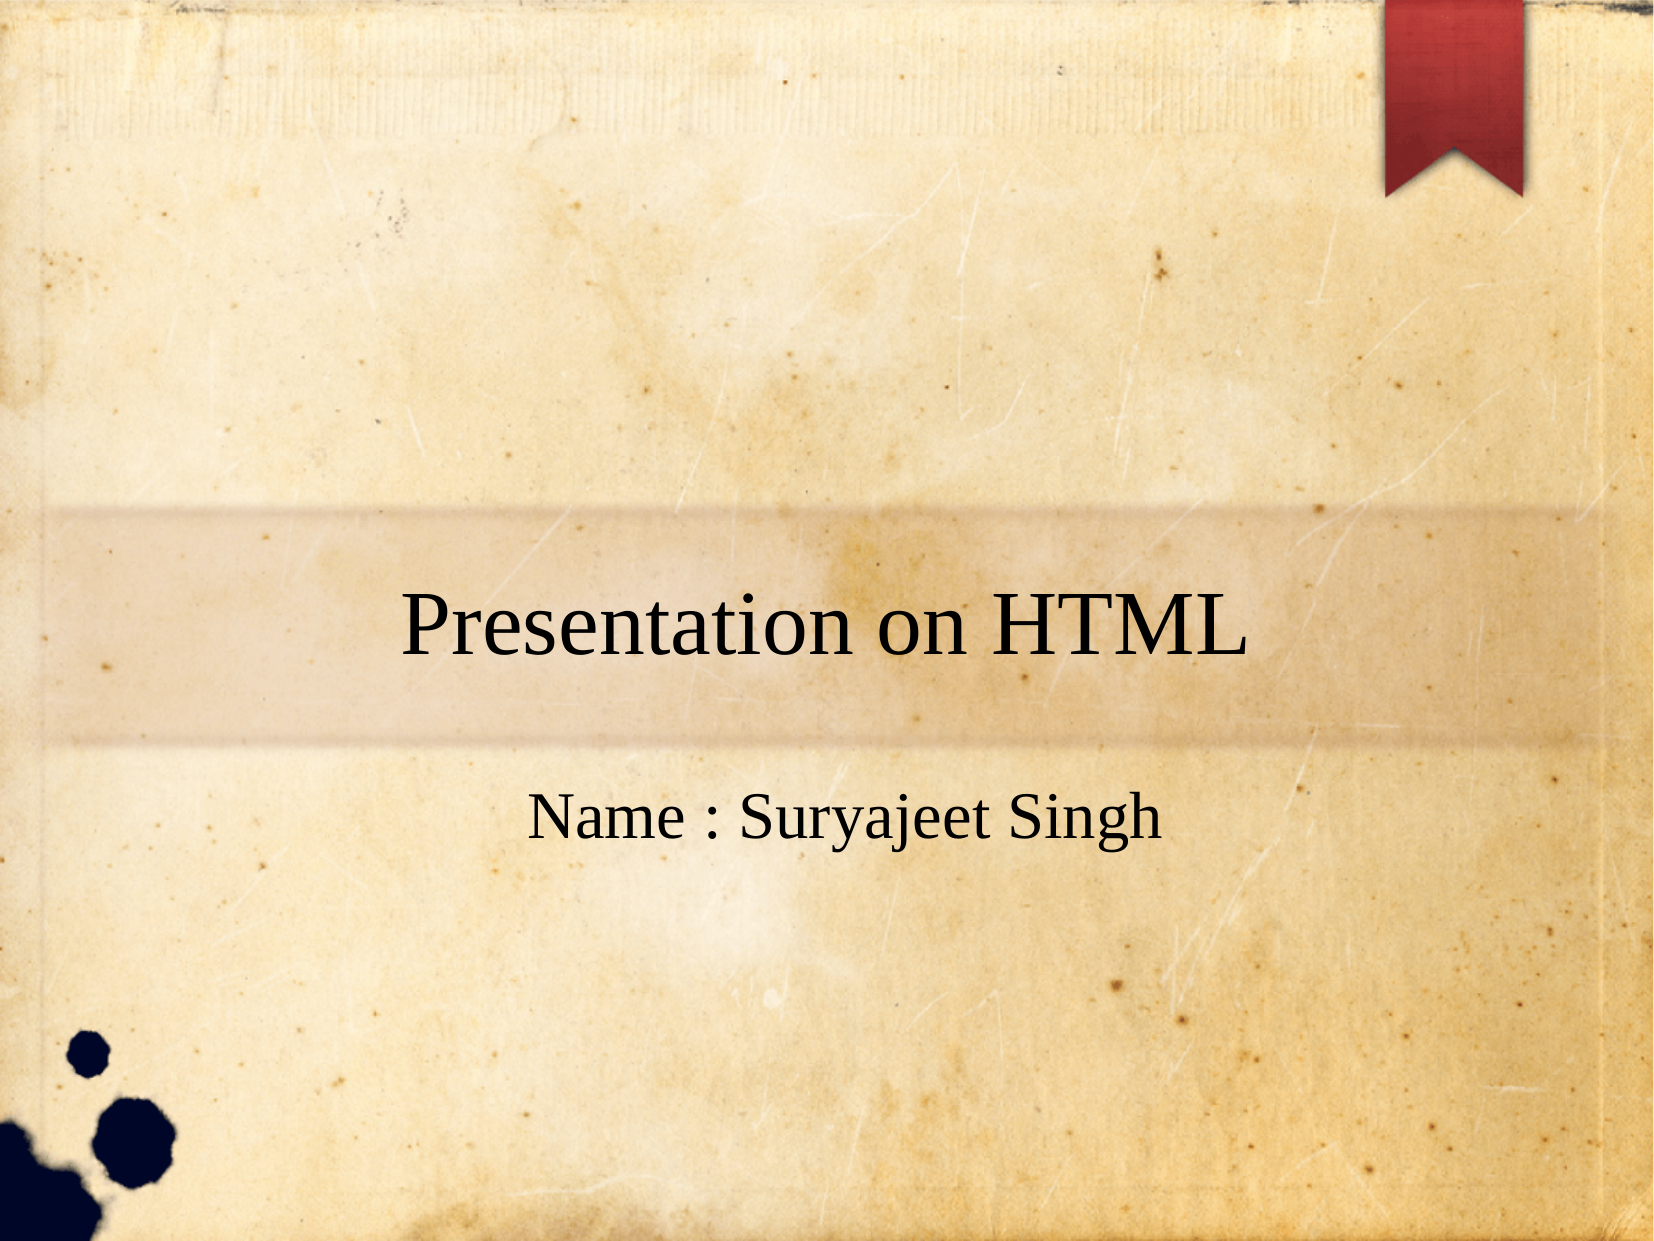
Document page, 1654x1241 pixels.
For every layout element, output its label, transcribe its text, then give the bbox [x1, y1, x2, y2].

title Presentation on HTML [82, 519, 1571, 727]
picture [0, 0, 1654, 1241]
list Name : Suryajeet Singh [82, 779, 1538, 1205]
